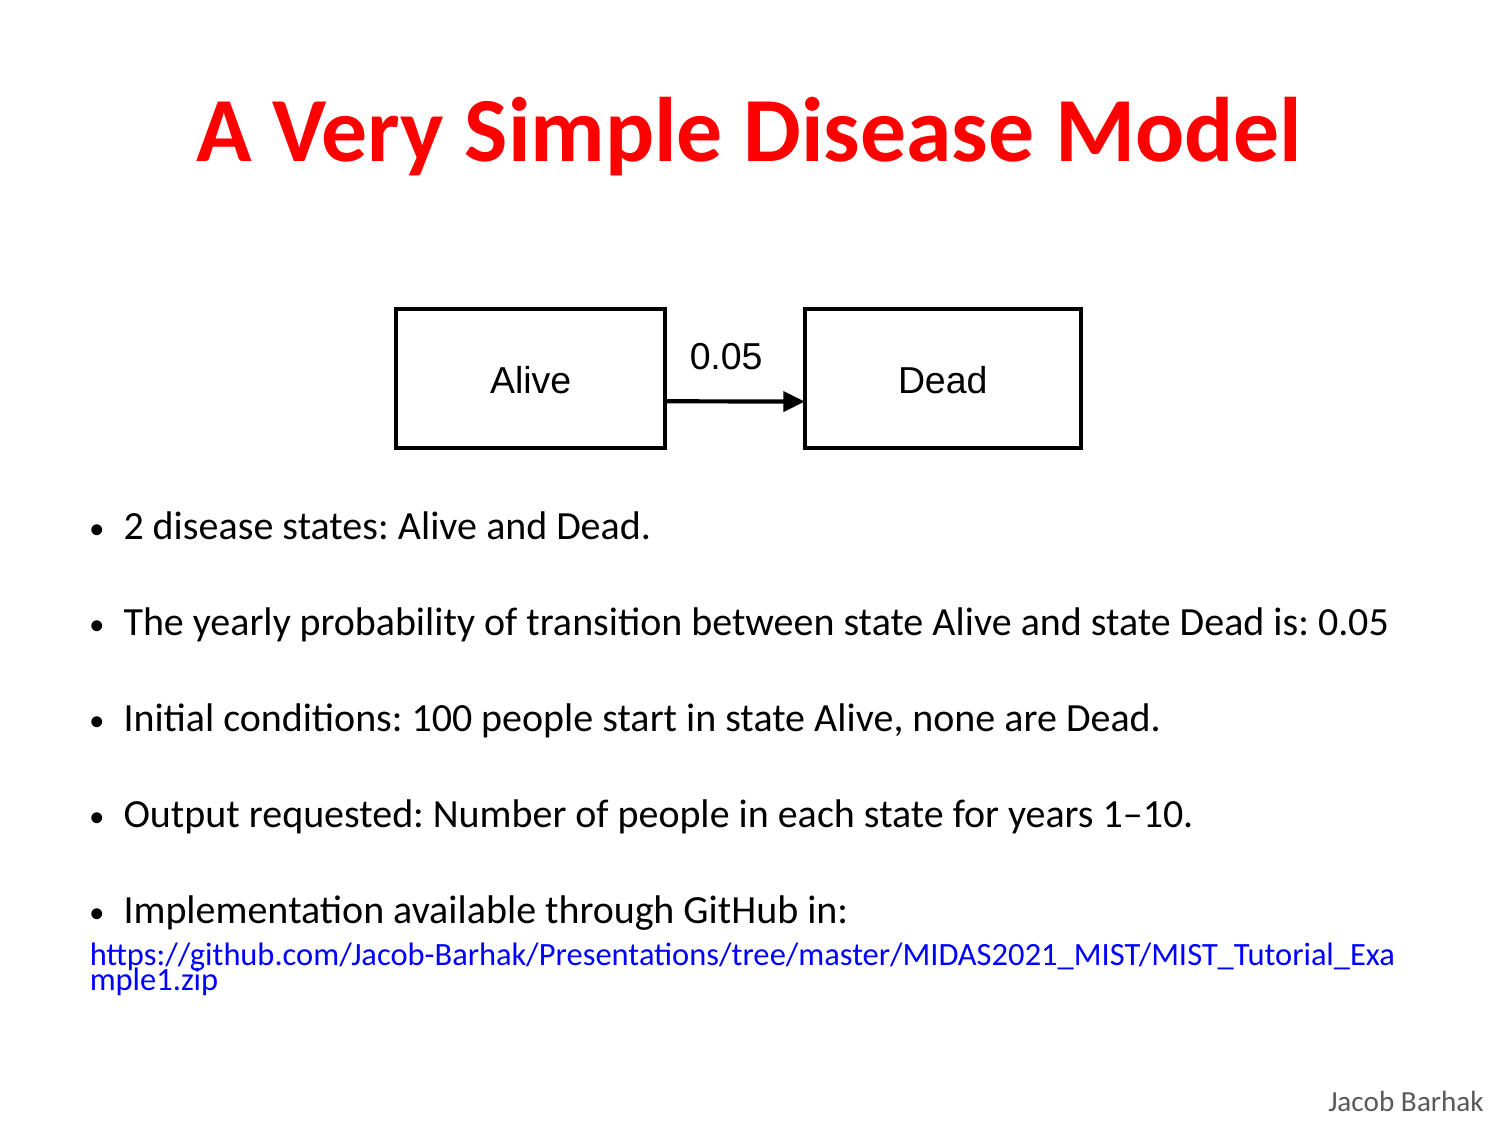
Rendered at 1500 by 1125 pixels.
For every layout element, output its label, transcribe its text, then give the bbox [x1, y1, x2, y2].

text_box A Very Simple Disease Model [75, 45, 1425, 233]
text_box Alive [396, 308, 666, 449]
text_box 2 disease states: Alive and Dead. The yearly probability of transition between state Alive and state Dead is: 0.05 Initial conditions: 100 people start in state Alive, none are Dead. Output requested: Number of people in each state for years 1–10. Implementation available through GitHub in: https://github.com/Jacob-Barhak/Presentations/tree/master/MIDAS2021_MIST/MIST_Tutorial_Example1.zip [75, 262, 1425, 1005]
text_box 0.05 [675, 324, 800, 385]
text_box Dead [804, 308, 1081, 448]
